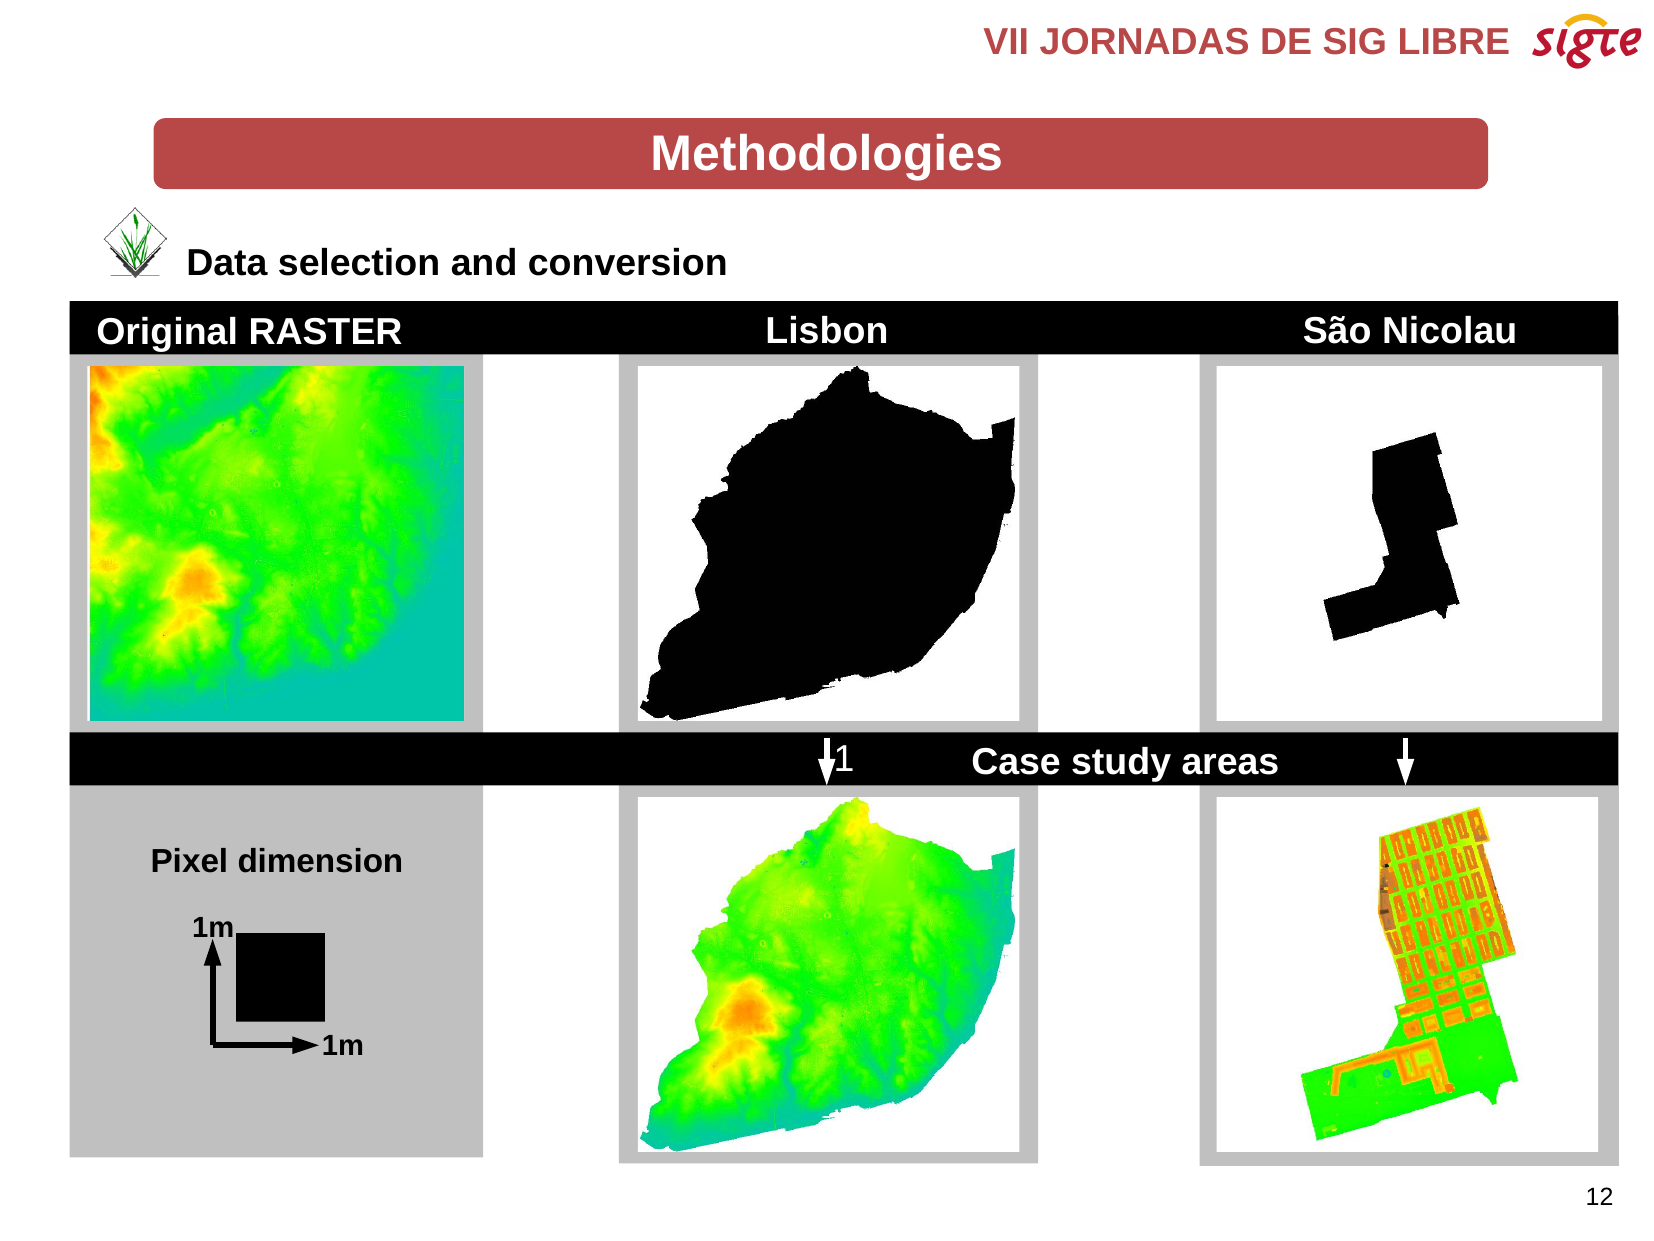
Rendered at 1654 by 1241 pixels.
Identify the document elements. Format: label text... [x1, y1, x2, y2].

picture [637, 366, 1020, 721]
text_box Data selection and conversion [81, 241, 763, 313]
picture [87, 366, 465, 721]
text_box [618, 786, 1039, 1164]
picture [1528, 11, 1644, 71]
text_box [69, 301, 1619, 732]
picture [1216, 366, 1603, 721]
text_box 1m [177, 903, 250, 952]
text_box 1 [69, 732, 1619, 786]
text_box São Nicolau [1288, 302, 1533, 361]
text_box VII JORNADAS DE SIG LIBRE [968, 12, 1524, 71]
text_box Pixel dimension [135, 834, 432, 892]
picture [98, 206, 170, 278]
text_box Original RASTER [81, 313, 473, 362]
text_box 12 [1570, 1175, 1629, 1219]
picture [637, 797, 1020, 1152]
text_box 1m [307, 1021, 379, 1070]
text_box Lisbon [750, 302, 904, 361]
text_box [1199, 786, 1619, 1166]
text_box Case study areas [956, 733, 1294, 792]
text_box [69, 786, 484, 1158]
picture [1216, 797, 1599, 1152]
title Methodologies [82, 49, 1571, 257]
